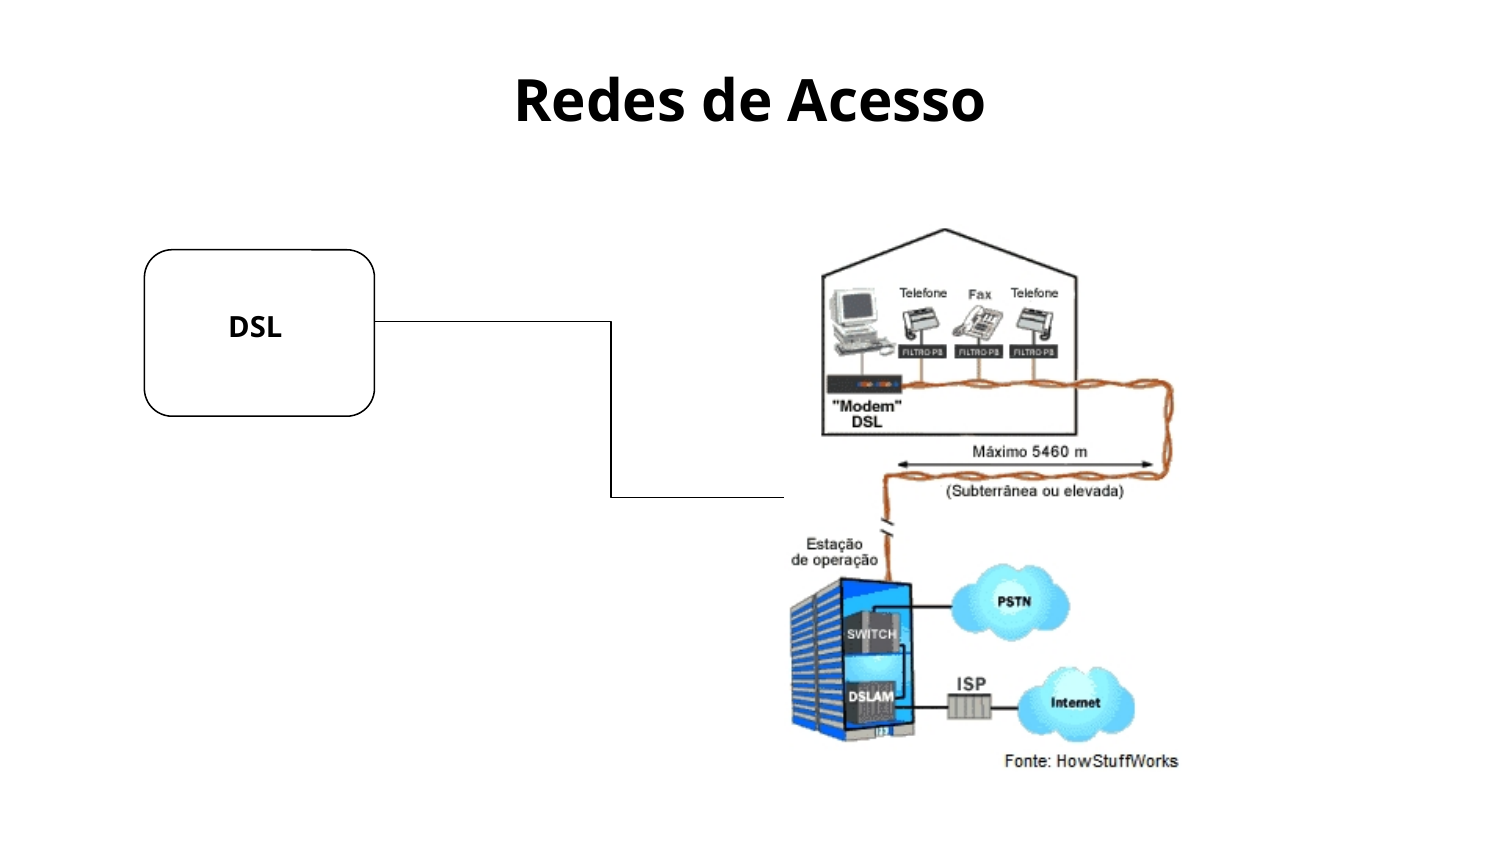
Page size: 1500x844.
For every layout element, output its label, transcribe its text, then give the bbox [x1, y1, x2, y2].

text_box DSL [157, 311, 353, 342]
picture [784, 224, 1182, 772]
title Redes de Acesso [75, 48, 1426, 142]
